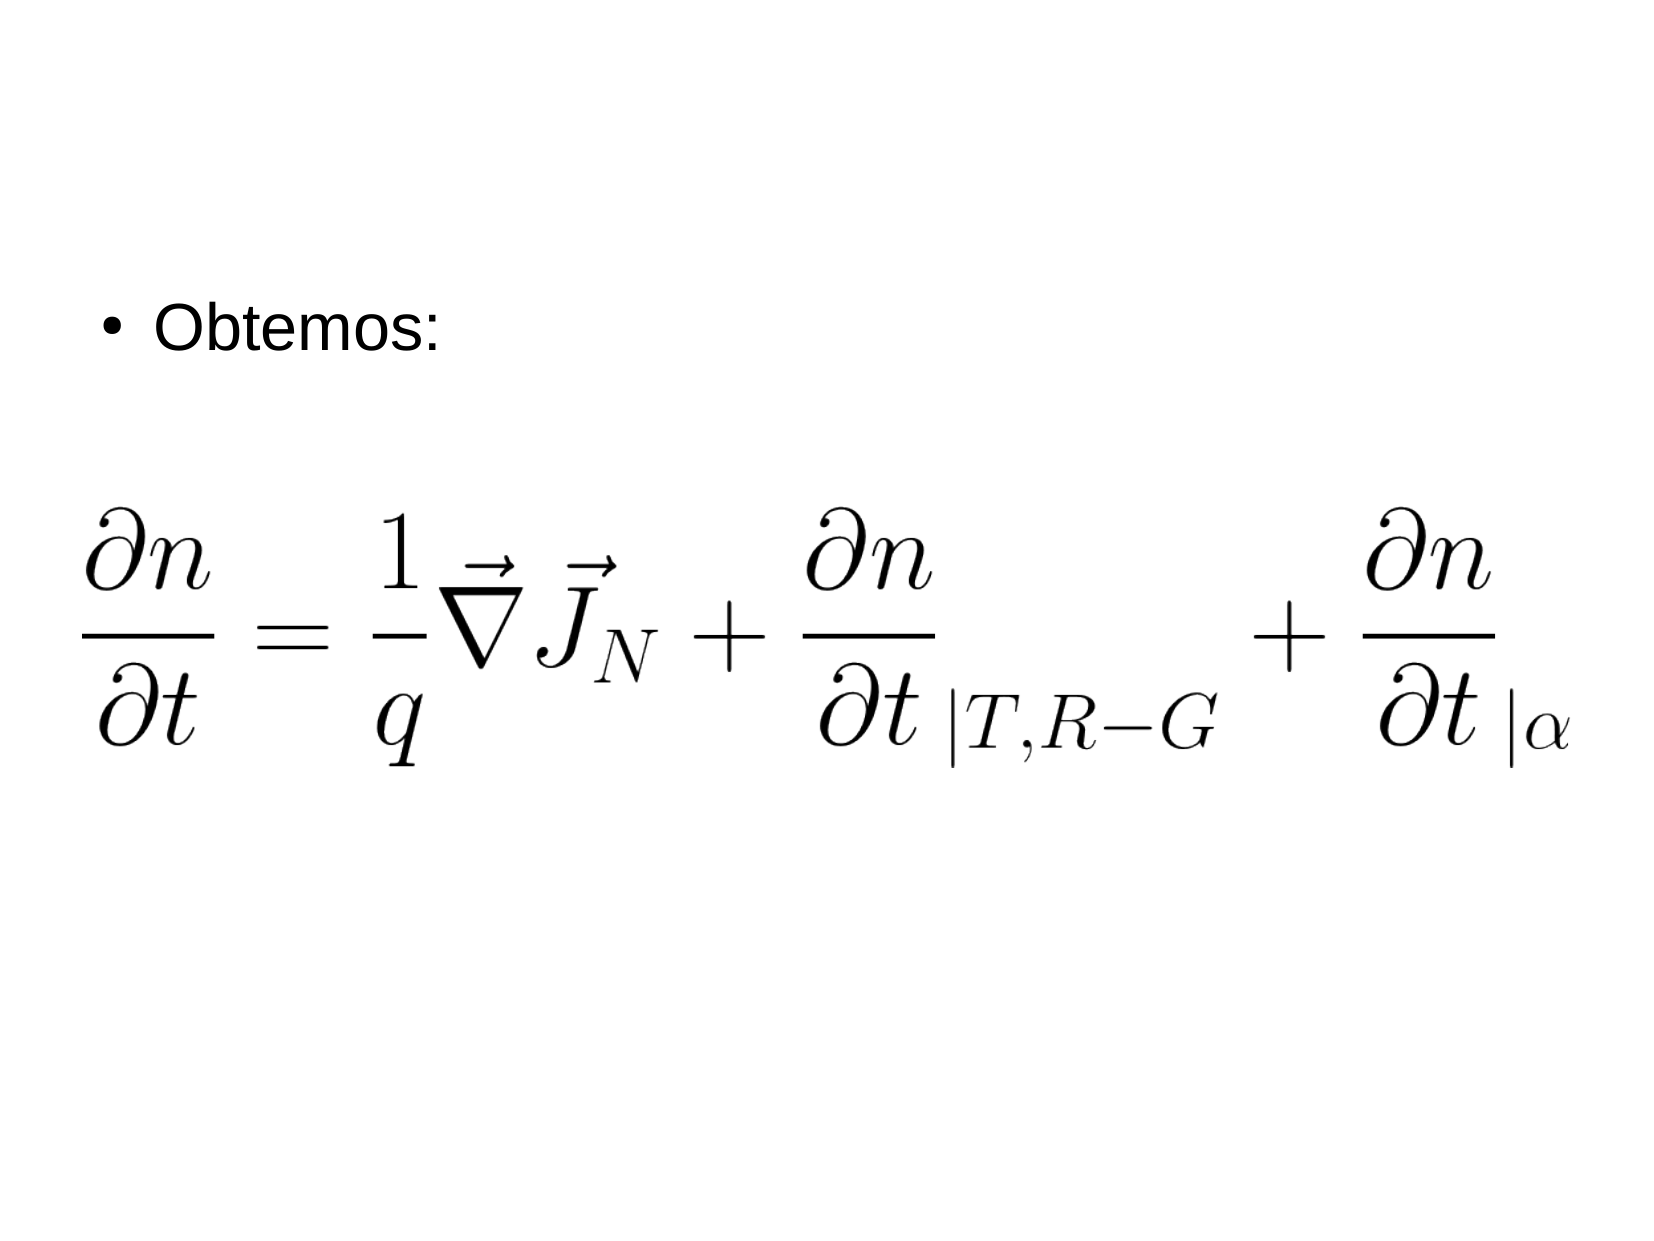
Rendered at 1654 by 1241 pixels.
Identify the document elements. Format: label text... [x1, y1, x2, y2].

picture [82, 506, 1571, 768]
list Obtemos: [82, 290, 1571, 506]
